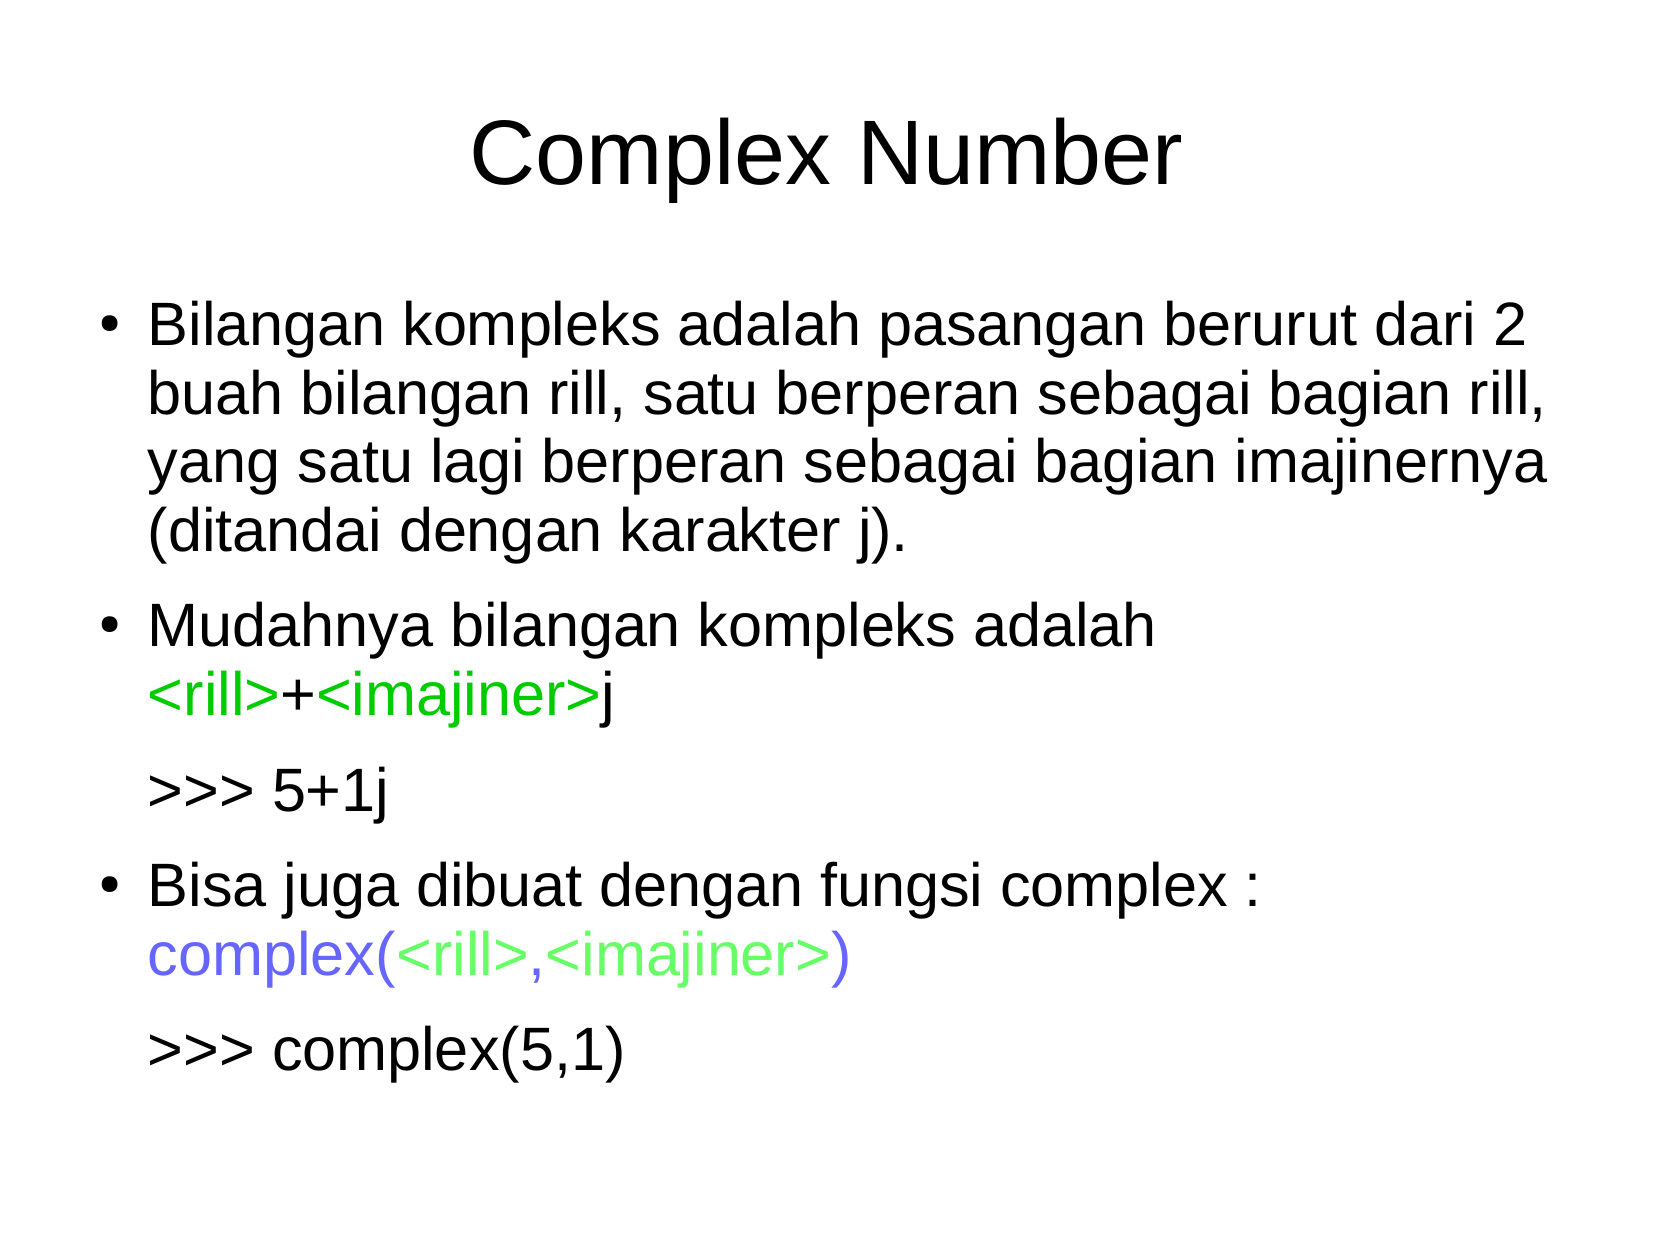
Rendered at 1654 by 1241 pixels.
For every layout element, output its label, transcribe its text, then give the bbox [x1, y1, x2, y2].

title Complex Number [82, 49, 1571, 257]
list Bilangan kompleks adalah pasangan berurut dari 2 buah bilangan rill, satu berperan sebagai bagian rill, yang satu lagi berperan sebagai bagian imajinernya (ditandai dengan karakter j). Mudahnya bilangan kompleks adalah <rill>+<imajiner>j >>> 5+1j Bisa juga dibuat dengan fungsi complex : complex(<rill>,<imajiner>) >>> complex(5,1) [82, 290, 1571, 1096]
